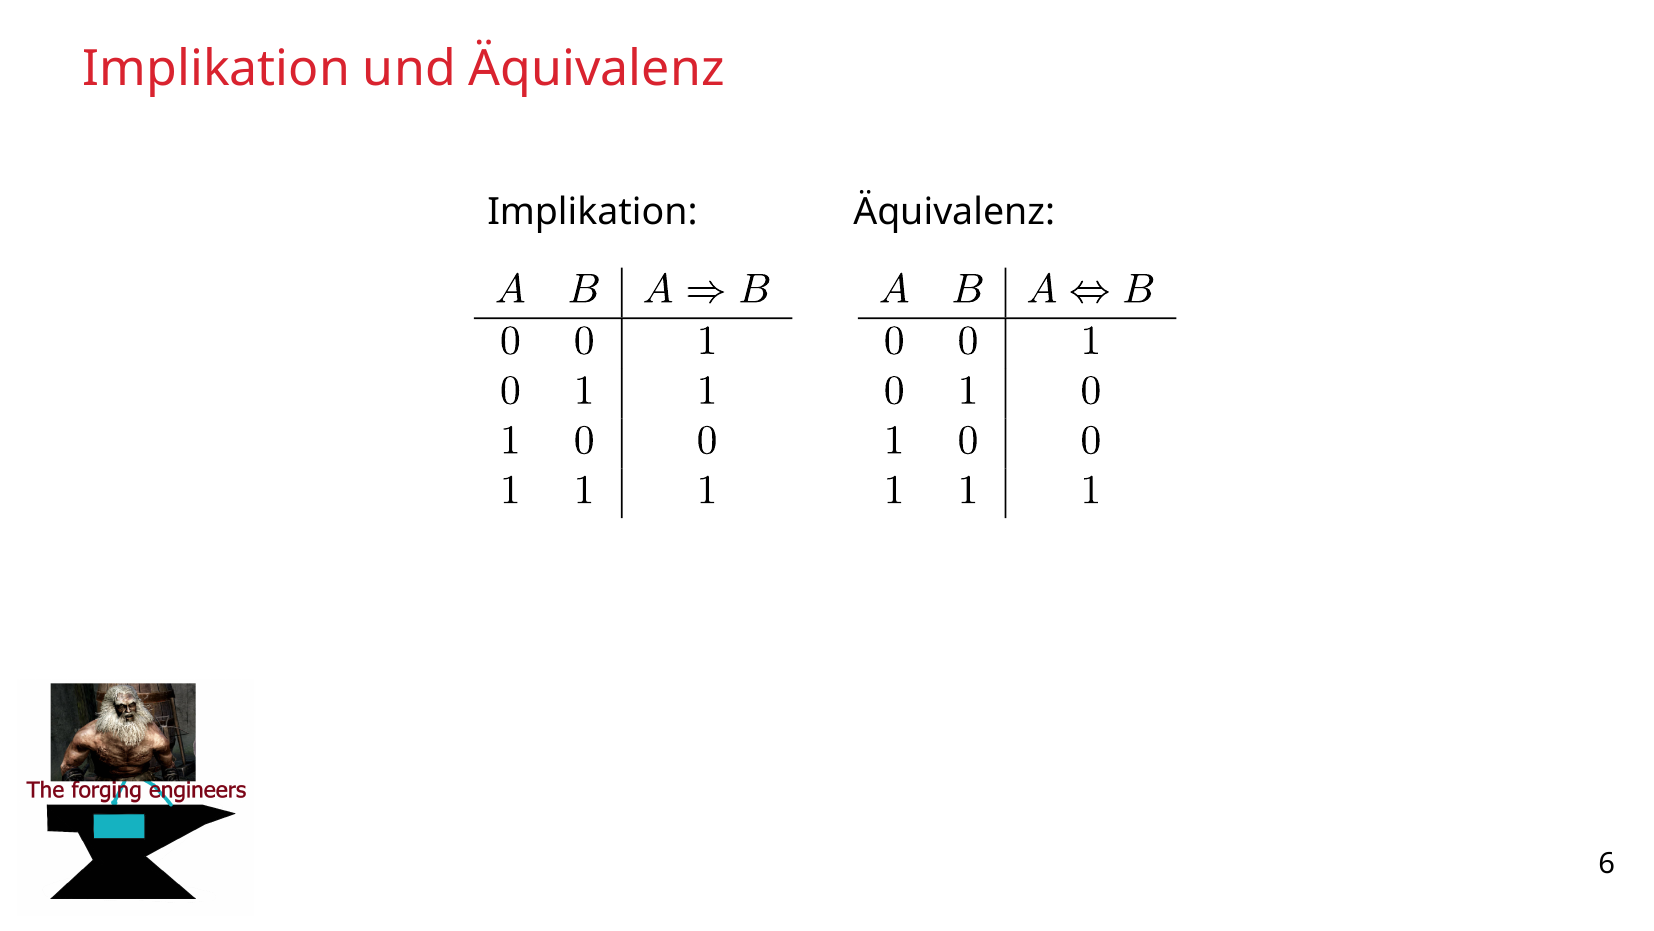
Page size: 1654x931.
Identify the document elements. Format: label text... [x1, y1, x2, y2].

title Implikation und Äquivalenz [82, 37, 1571, 95]
text_box Implikation: [472, 177, 733, 237]
picture [472, 265, 794, 520]
picture [17, 679, 254, 916]
picture [856, 265, 1178, 520]
text_box Äquivalenz: [838, 177, 1099, 237]
